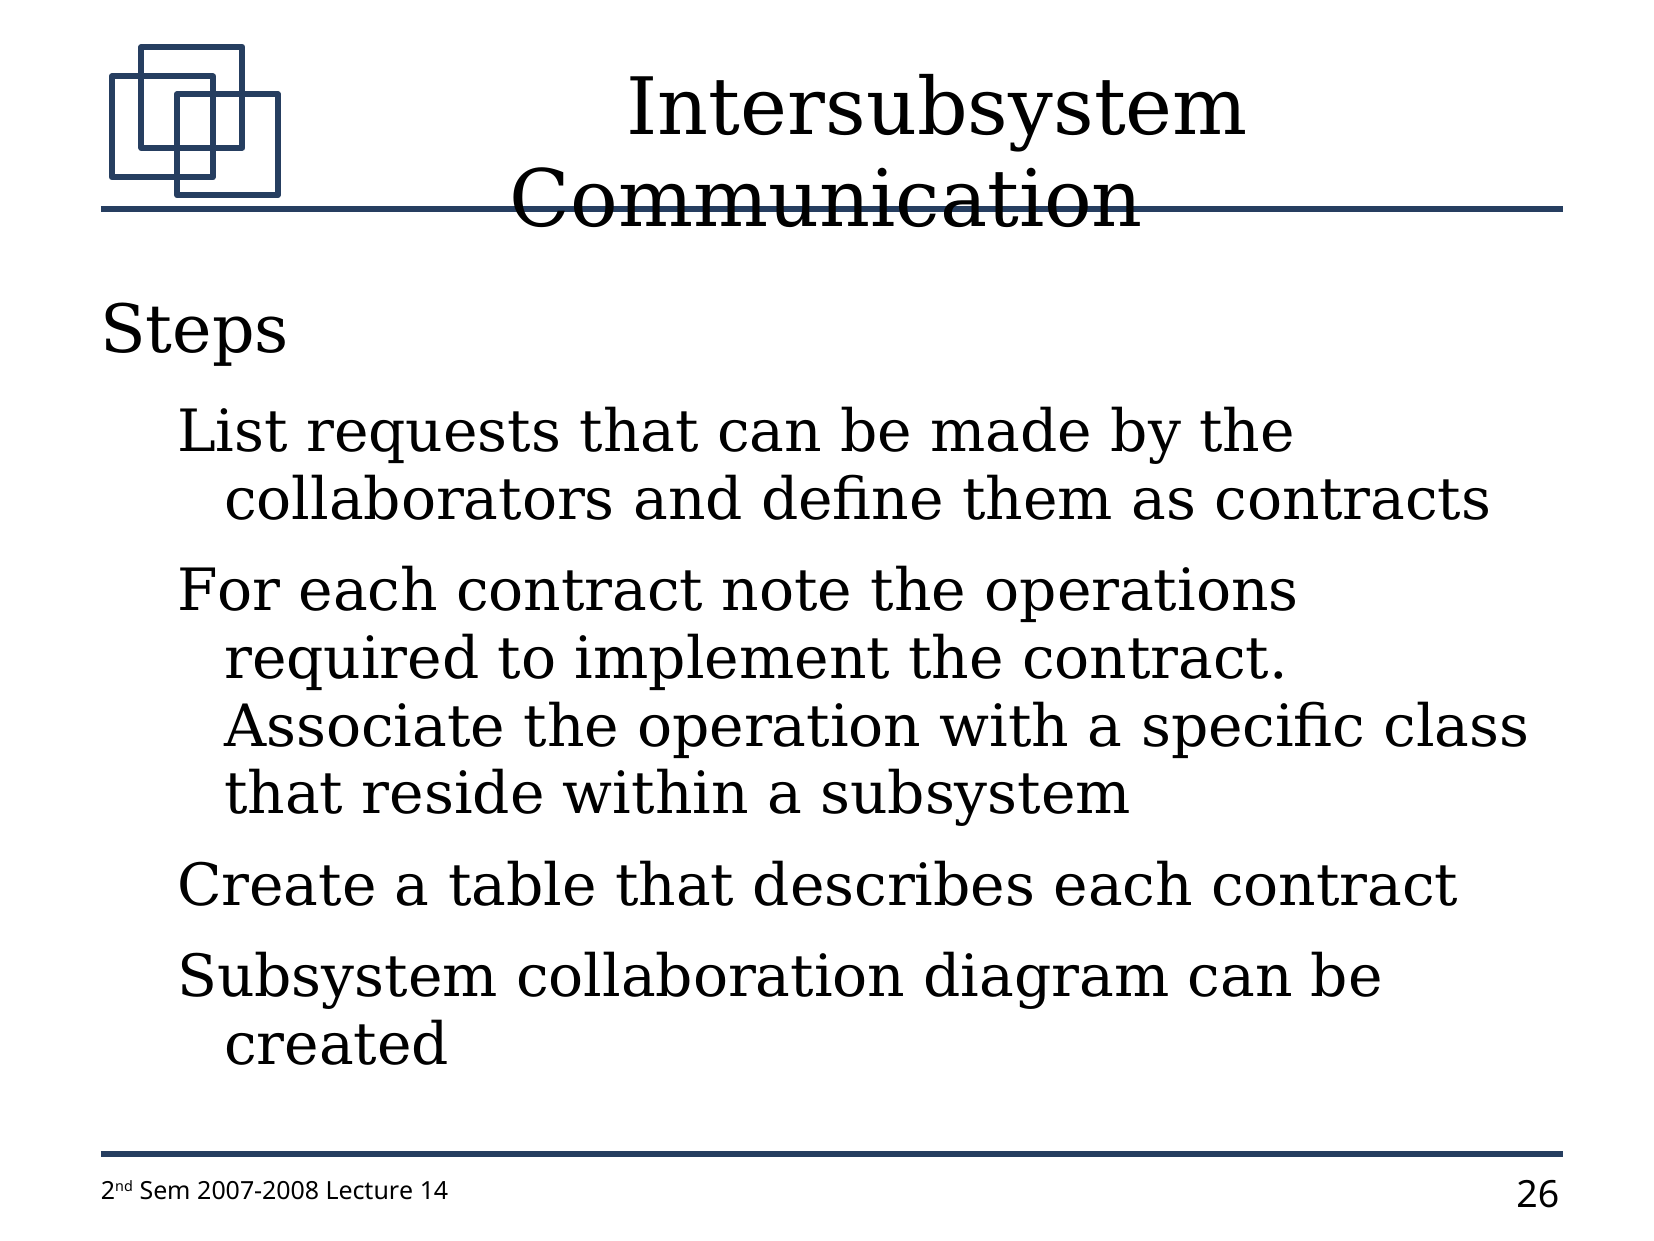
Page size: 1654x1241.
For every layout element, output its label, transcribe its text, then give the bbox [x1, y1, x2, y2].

title Intersubsystem Communication [82, 49, 1571, 257]
list Steps List requests that can be made by the collaborators and define them as contracts For each contract note the operations required to implement the contract. Associate the operation with a specific class that reside within a subsystem Create a table that describes each contract Subsystem collaboration diagram can be created [82, 290, 1571, 1109]
